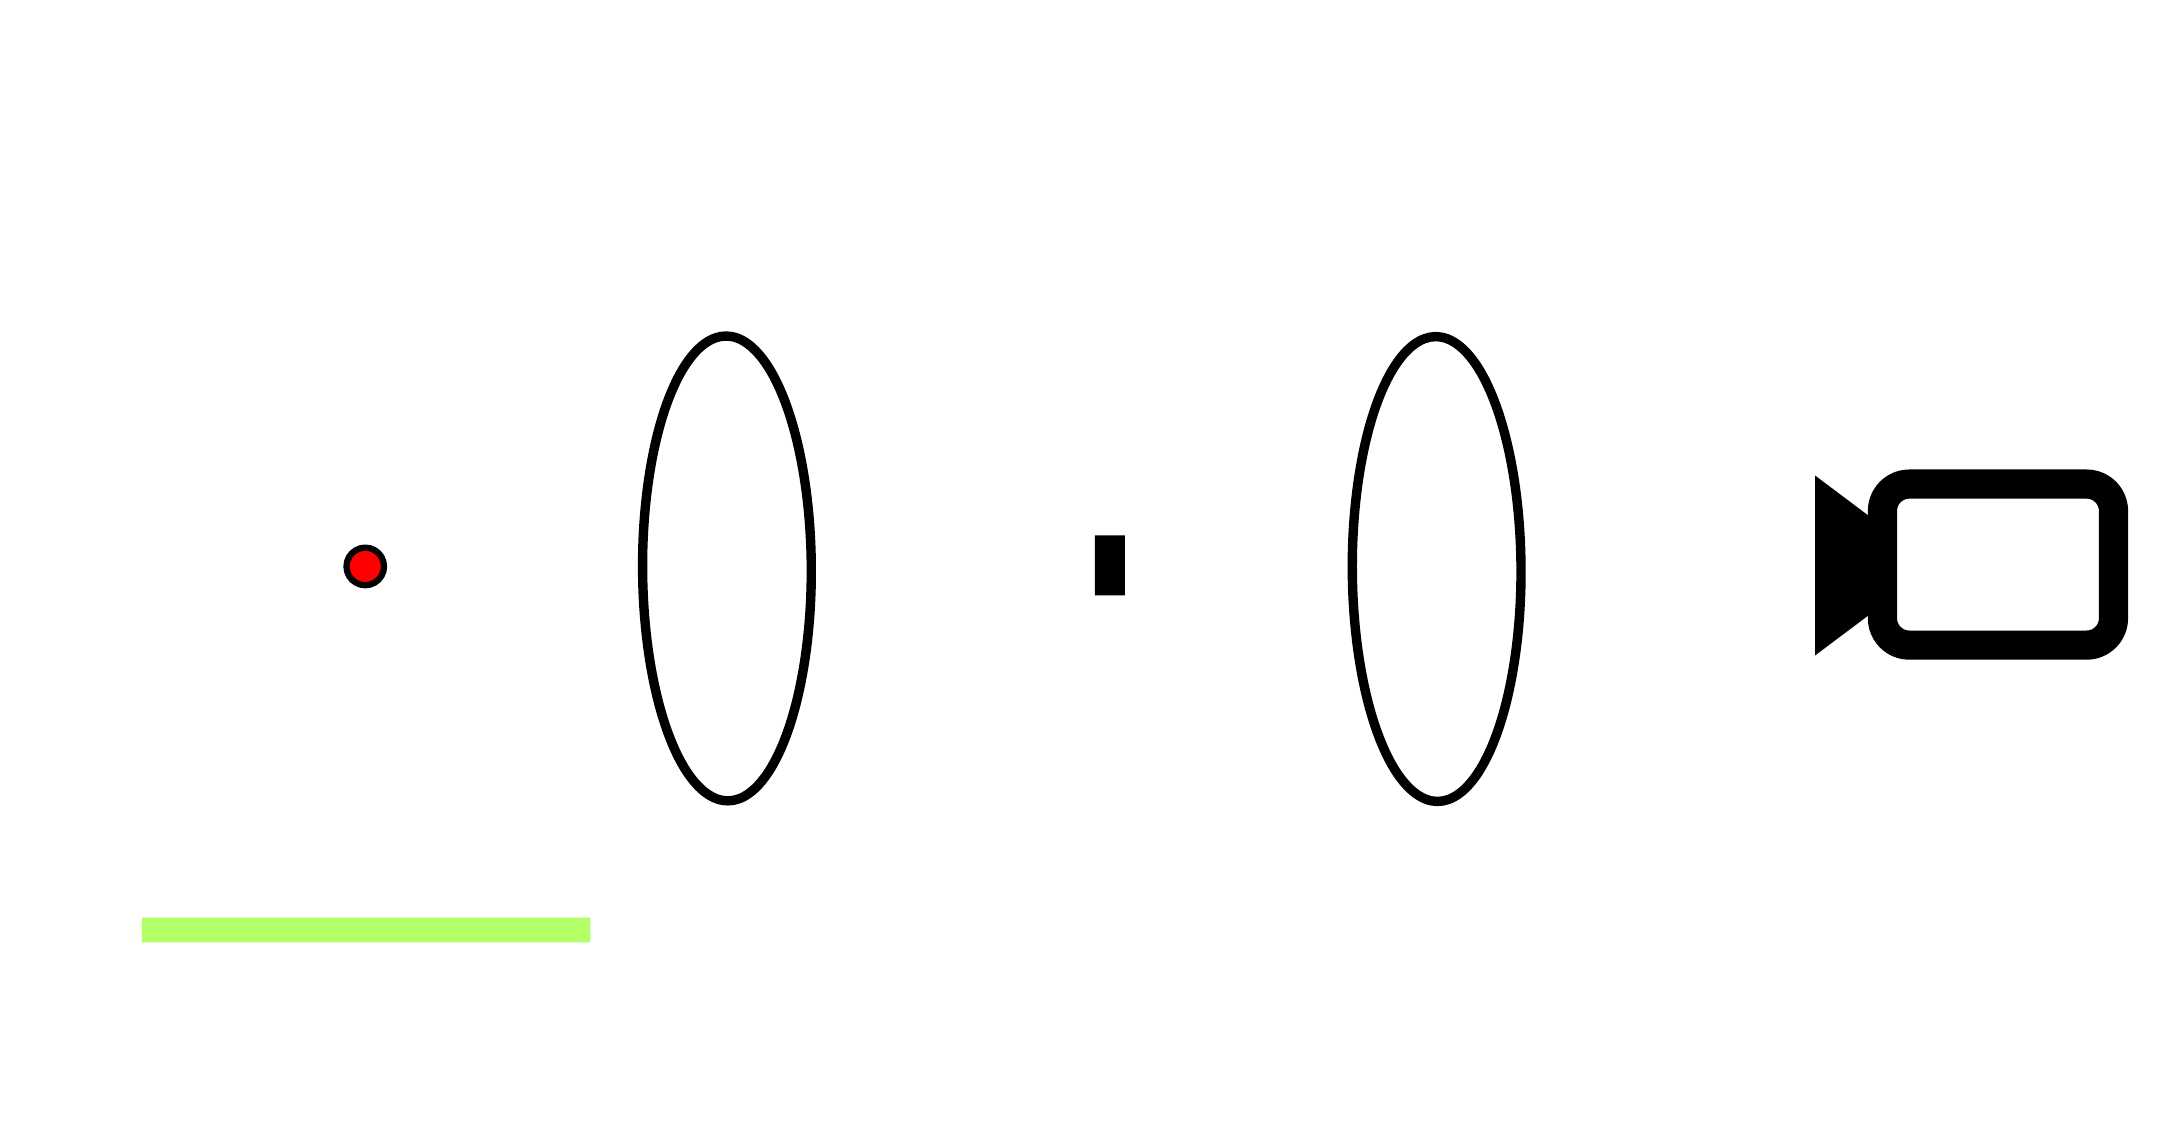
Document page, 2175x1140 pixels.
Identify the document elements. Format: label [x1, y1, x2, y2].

text_box [642, 336, 812, 801]
text_box [1815, 475, 1876, 656]
text_box [1094, 535, 1125, 596]
text_box [1882, 484, 2114, 646]
text_box [1352, 336, 1522, 802]
text_box [346, 547, 385, 586]
